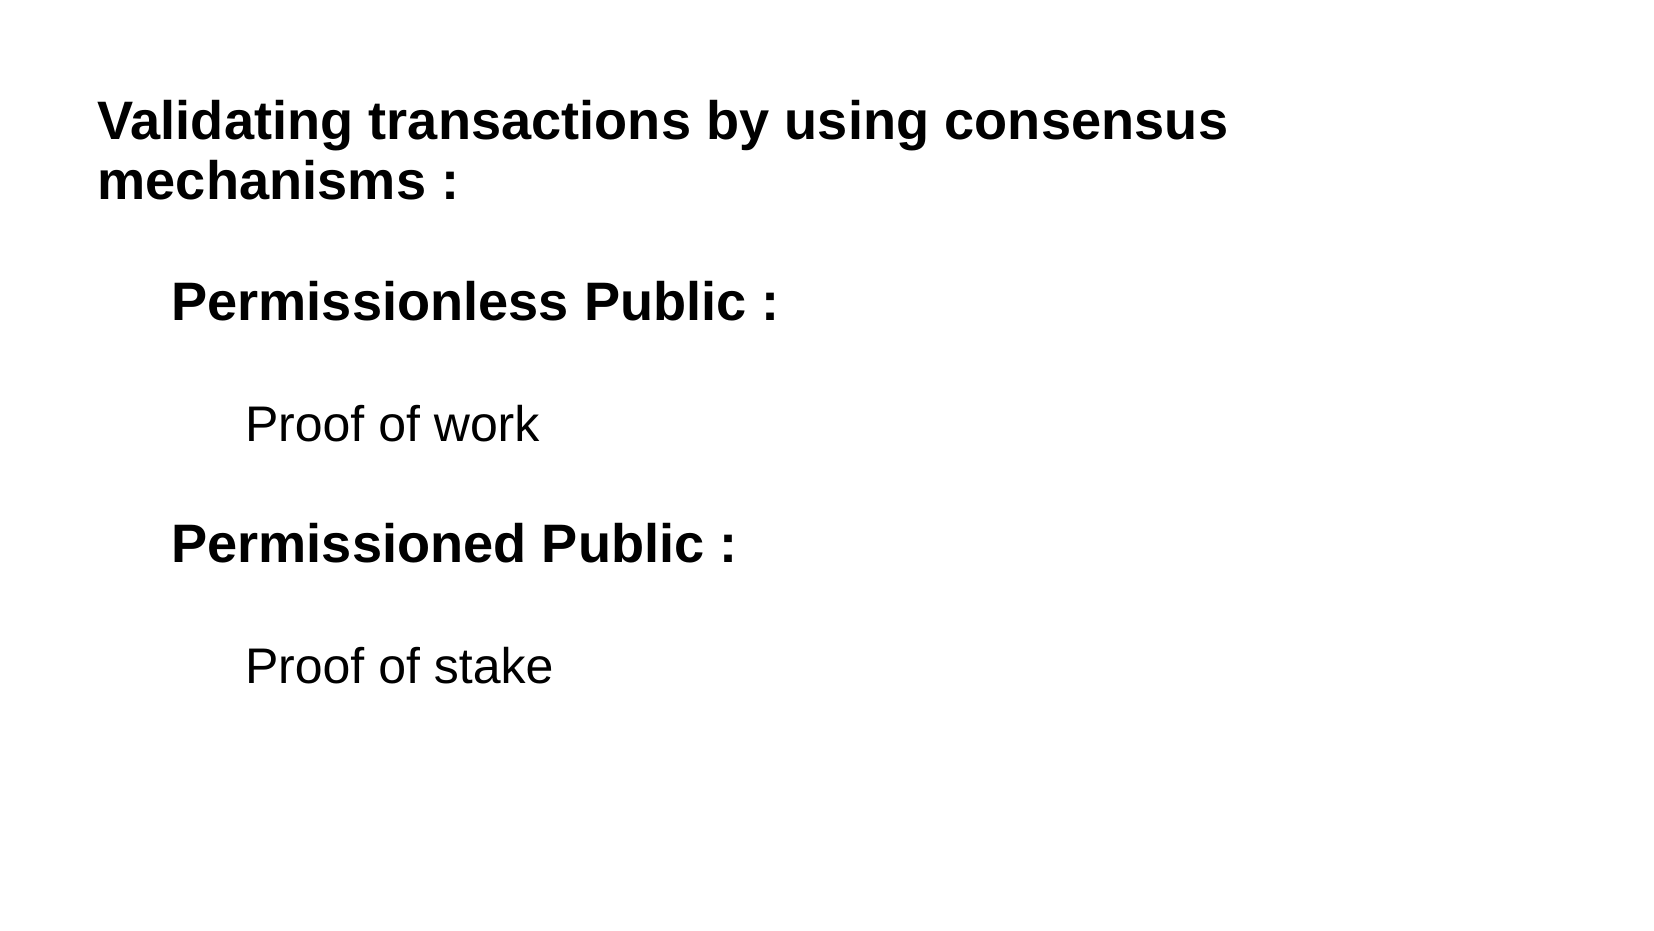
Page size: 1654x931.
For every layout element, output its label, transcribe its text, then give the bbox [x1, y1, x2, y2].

text_box Validating transactions by using consensus mechanisms : Permissionless Public : Proof of work Permissioned Public : Proof of stake [82, 82, 1571, 764]
